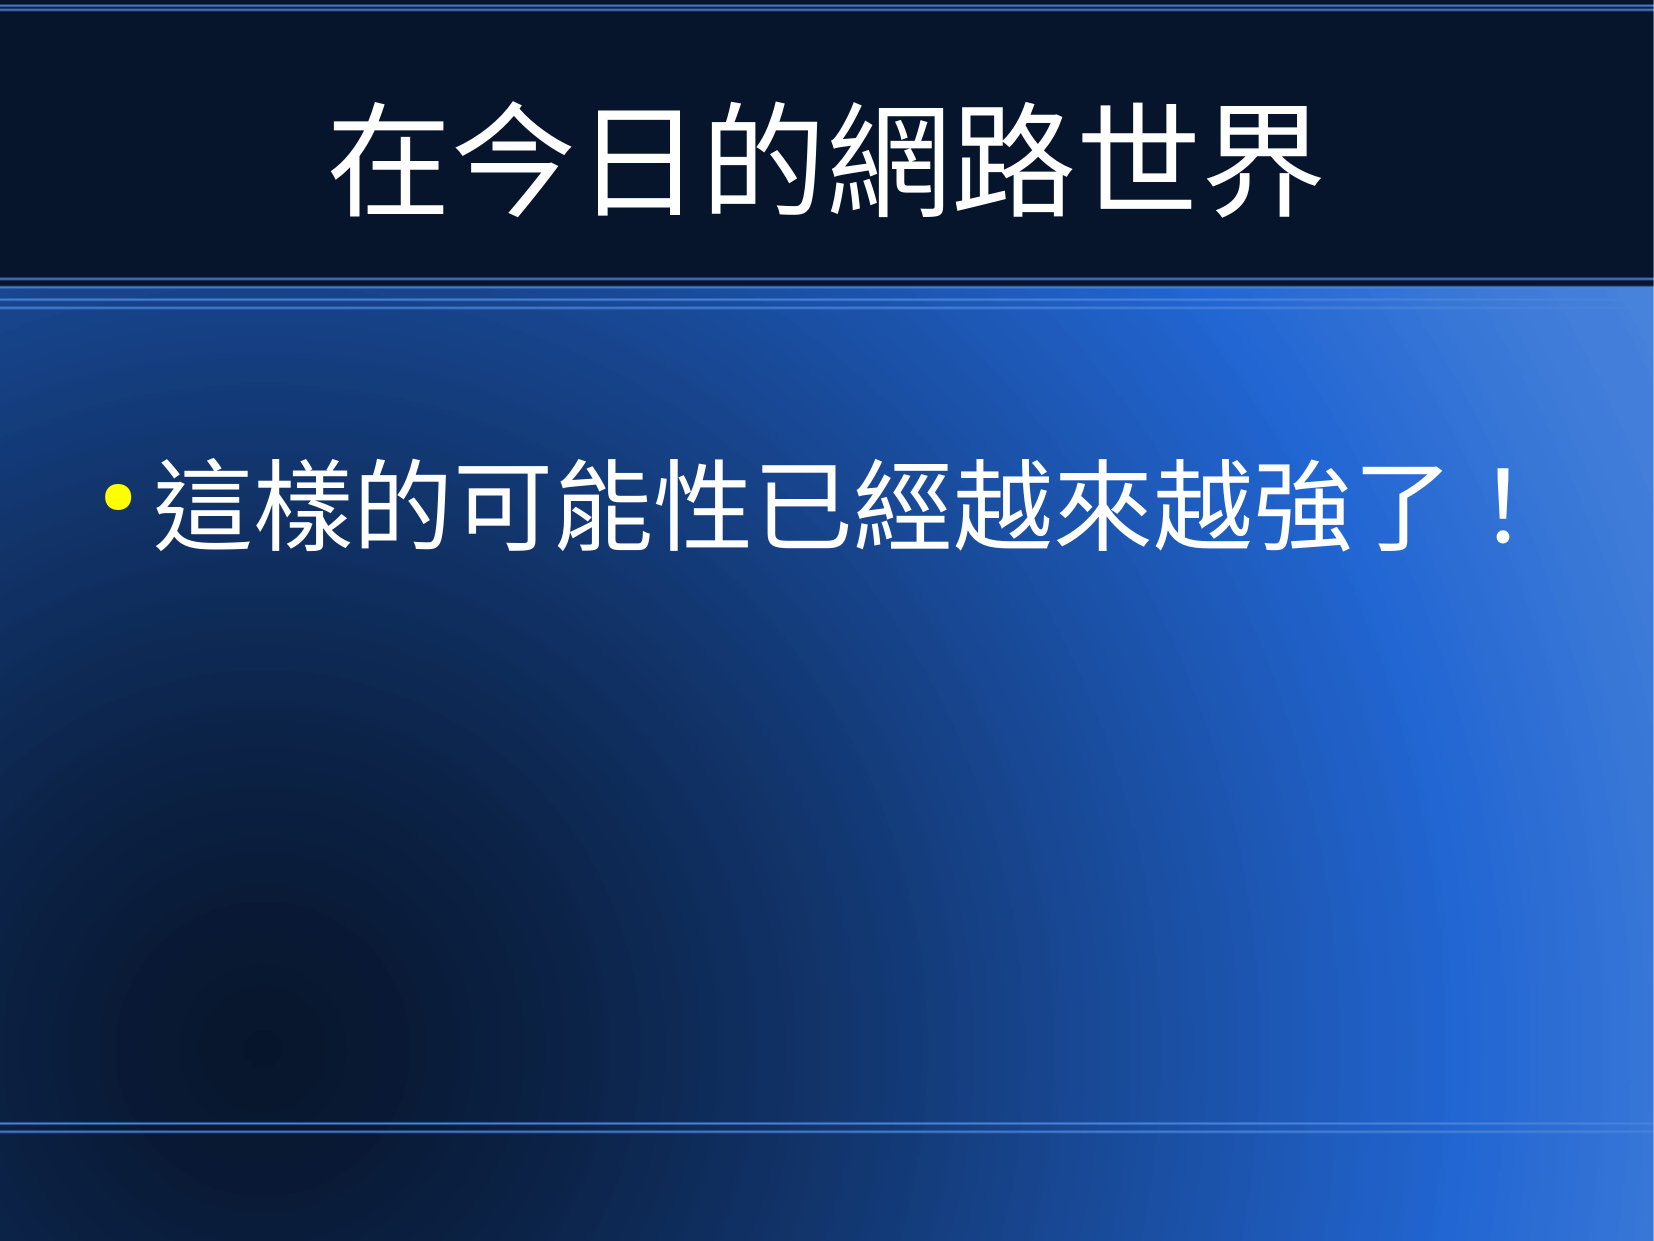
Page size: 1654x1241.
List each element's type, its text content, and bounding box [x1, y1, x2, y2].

list 這樣的可能性已經越來越強了！ [82, 355, 1571, 1241]
title 在今日的網路世界 [82, 49, 1571, 257]
picture [0, 0, 1654, 1241]
